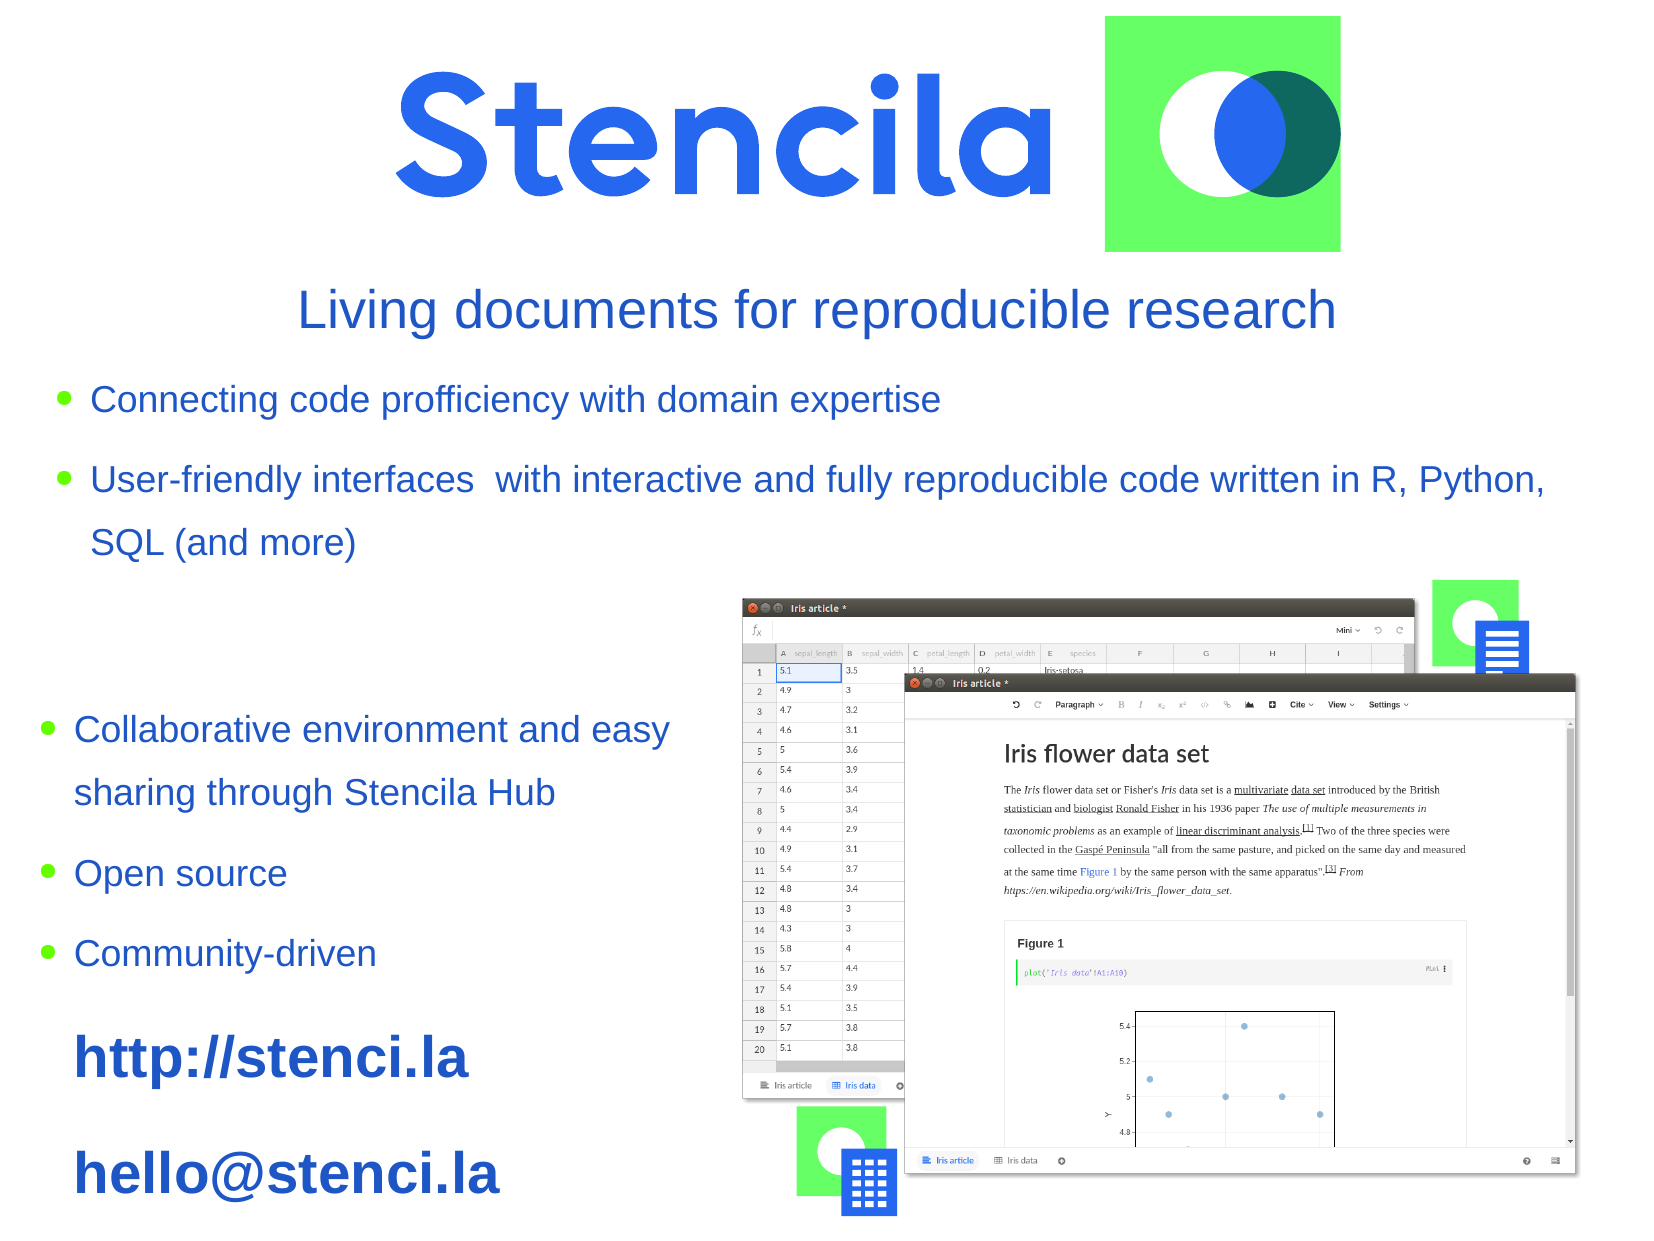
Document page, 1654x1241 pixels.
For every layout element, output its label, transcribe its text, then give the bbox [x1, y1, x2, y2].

picture [732, 589, 1587, 1217]
text_box Collaborative environment and easy sharing through Stencila Hub Open source Community-driven http://stenci.la hello@stenci.la [23, 620, 709, 1213]
text_box Living documents for reproducible research Connecting code profficiency with domain expertise User-friendly interfaces with interactive and fully reproducible code written in R, Python, SQL (and more) [39, 271, 1630, 632]
picture [395, 16, 1341, 252]
